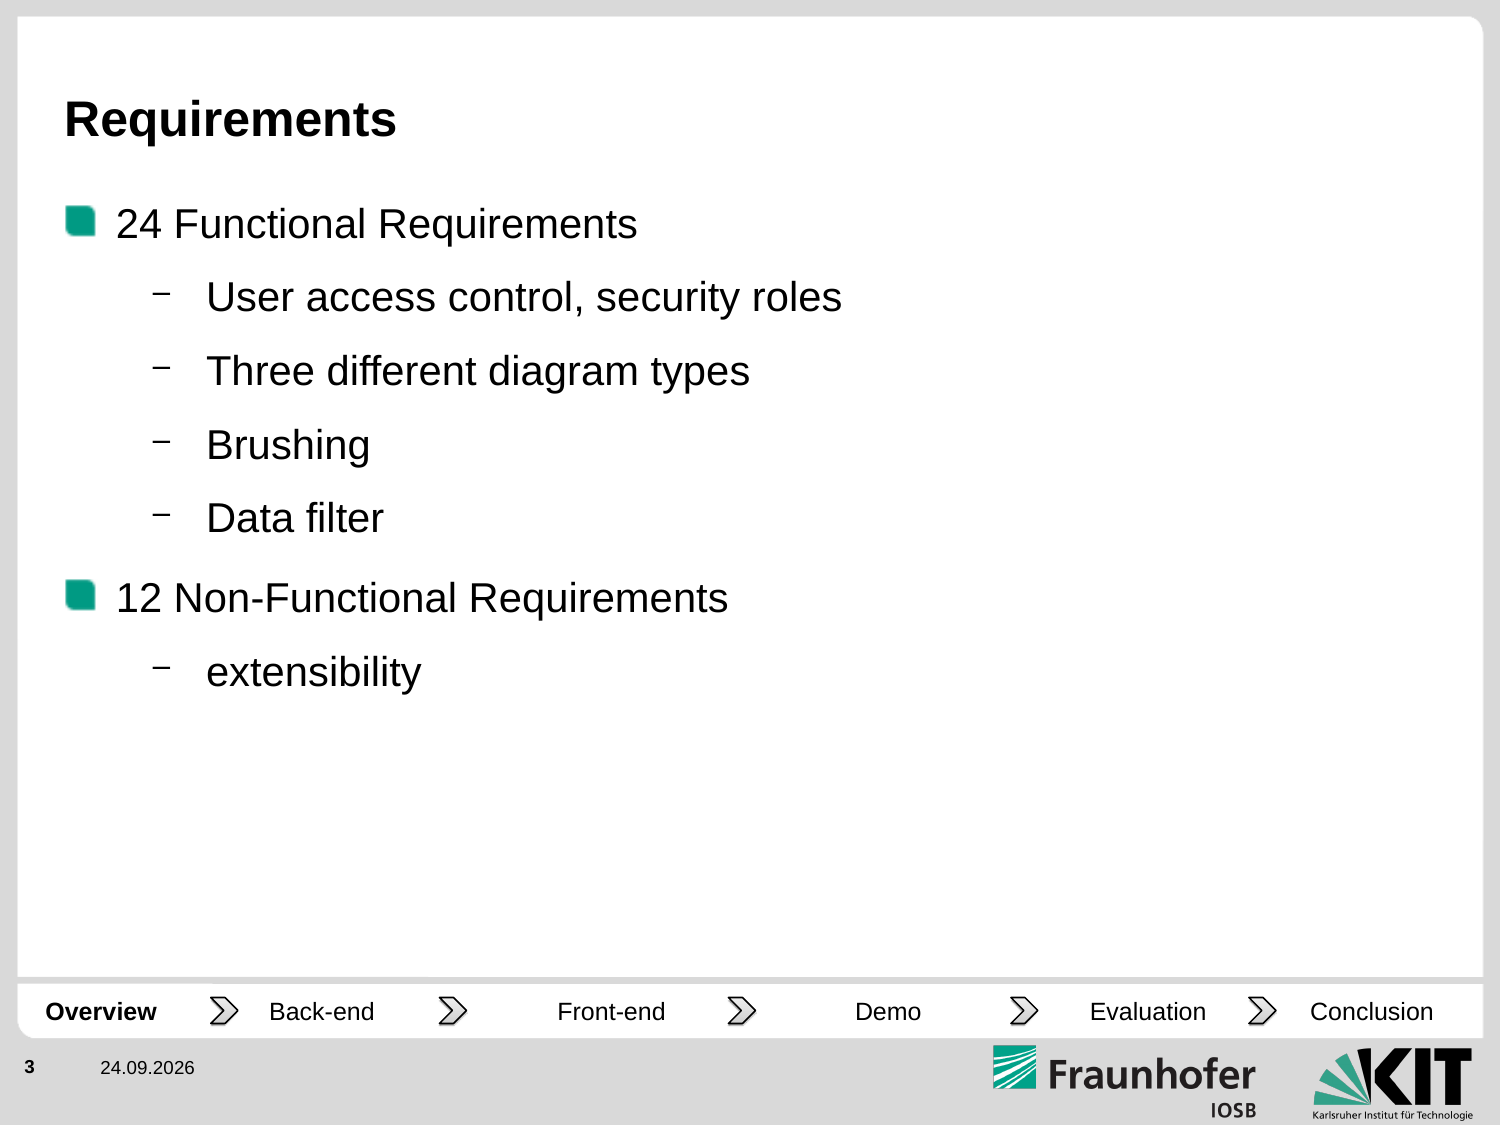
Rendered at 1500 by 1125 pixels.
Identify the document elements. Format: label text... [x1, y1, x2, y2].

text_box [1248, 997, 1277, 1024]
text_box Demo [840, 987, 937, 1033]
text_box Conclusion [1295, 987, 1500, 1033]
title Requirements [64, 54, 1198, 147]
text_box Overview [30, 987, 194, 1033]
text_box [728, 997, 756, 1024]
text_box [1010, 997, 1038, 1024]
text_box 17.04.2019 [100, 1055, 272, 1115]
text_box [210, 997, 238, 1024]
text_box Back-end [254, 987, 418, 1033]
text_box Front-end [542, 987, 682, 1033]
picture [0, 0, 1500, 1125]
list 24 Functional Requirements User access control, security roles Three different diagram types Brushing Data filter 12 Non-Functional Requirements extensibility [64, 196, 1436, 966]
text_box [439, 997, 467, 1024]
text_box Evaluation [1075, 987, 1222, 1033]
